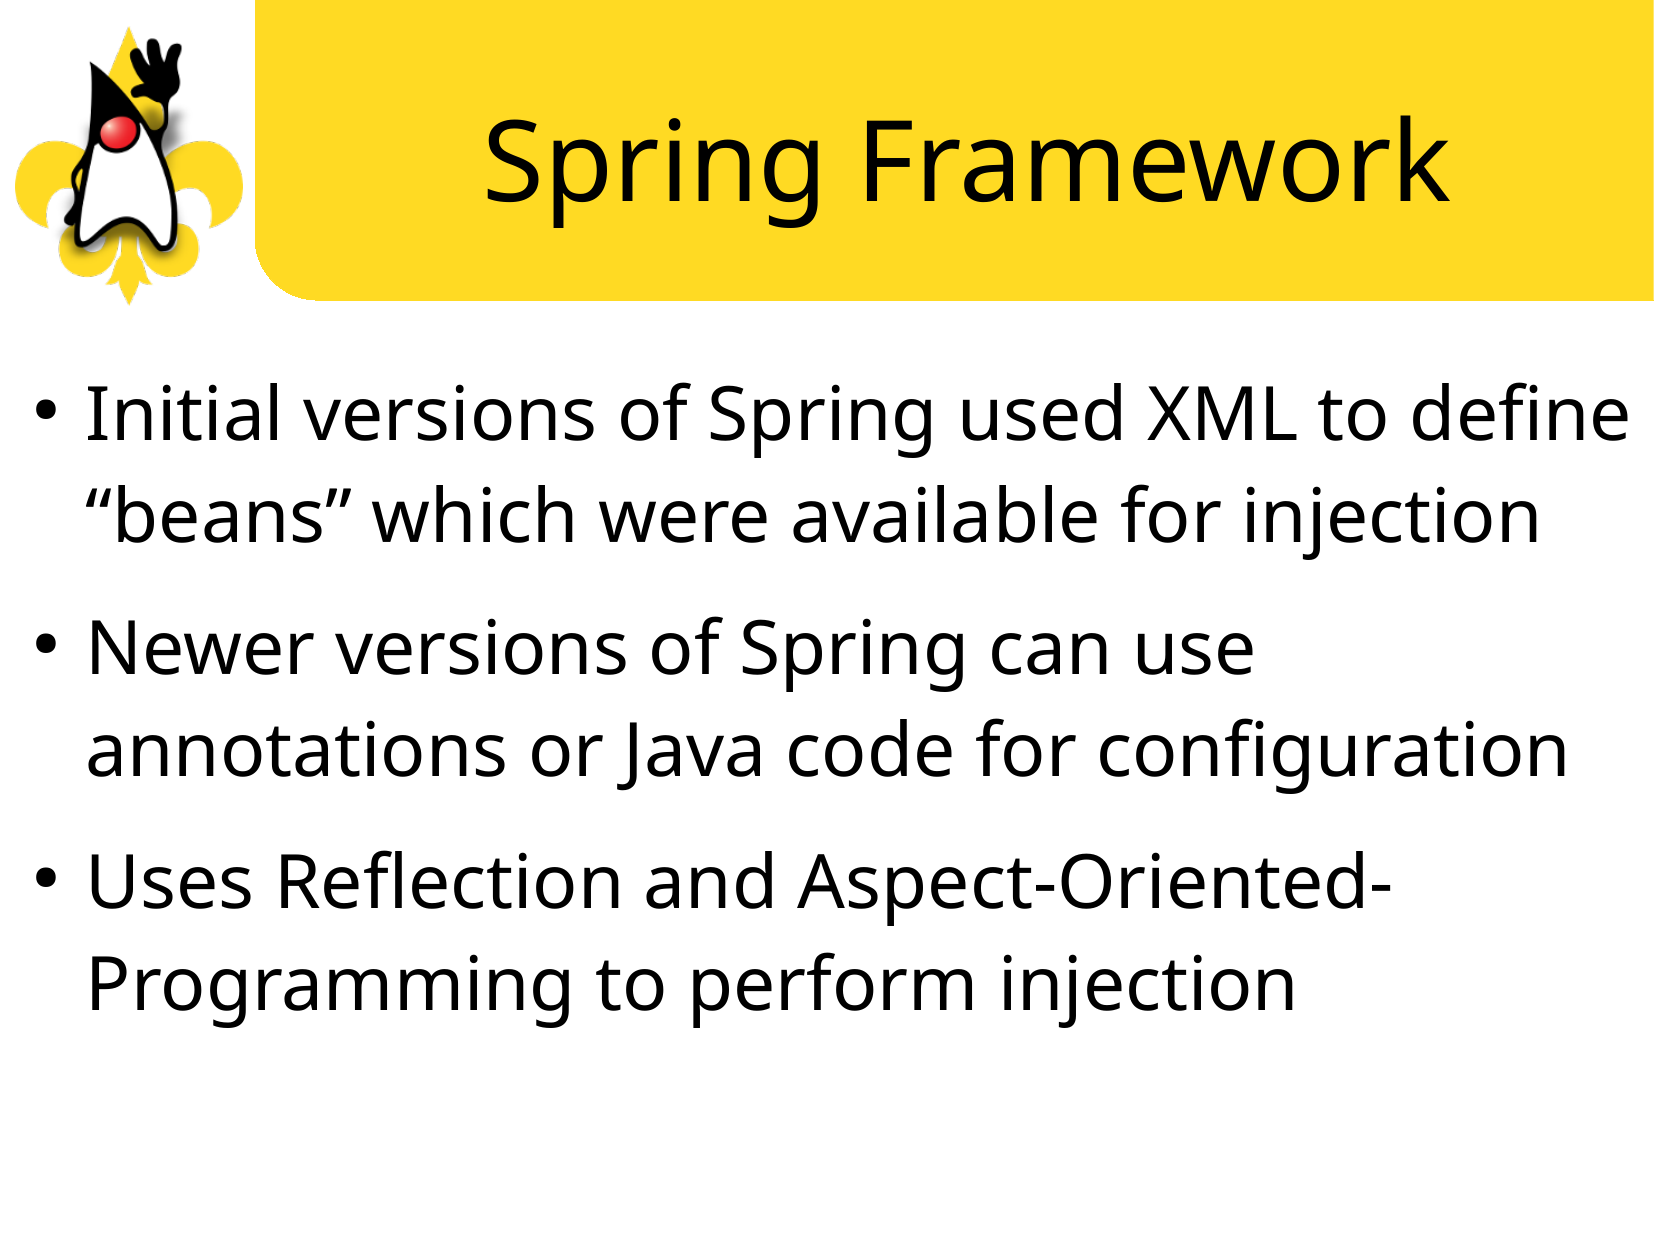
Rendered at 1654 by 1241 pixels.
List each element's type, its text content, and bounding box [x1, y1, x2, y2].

list Initial versions of Spring used XML to define “beans” which were available for injection Newer versions of Spring can use annotations or Java code for configuration Uses Reflection and Aspect-Oriented-Programming to perform injection [15, 360, 1636, 1201]
title Spring Framework [300, 15, 1636, 301]
picture [15, 26, 243, 306]
